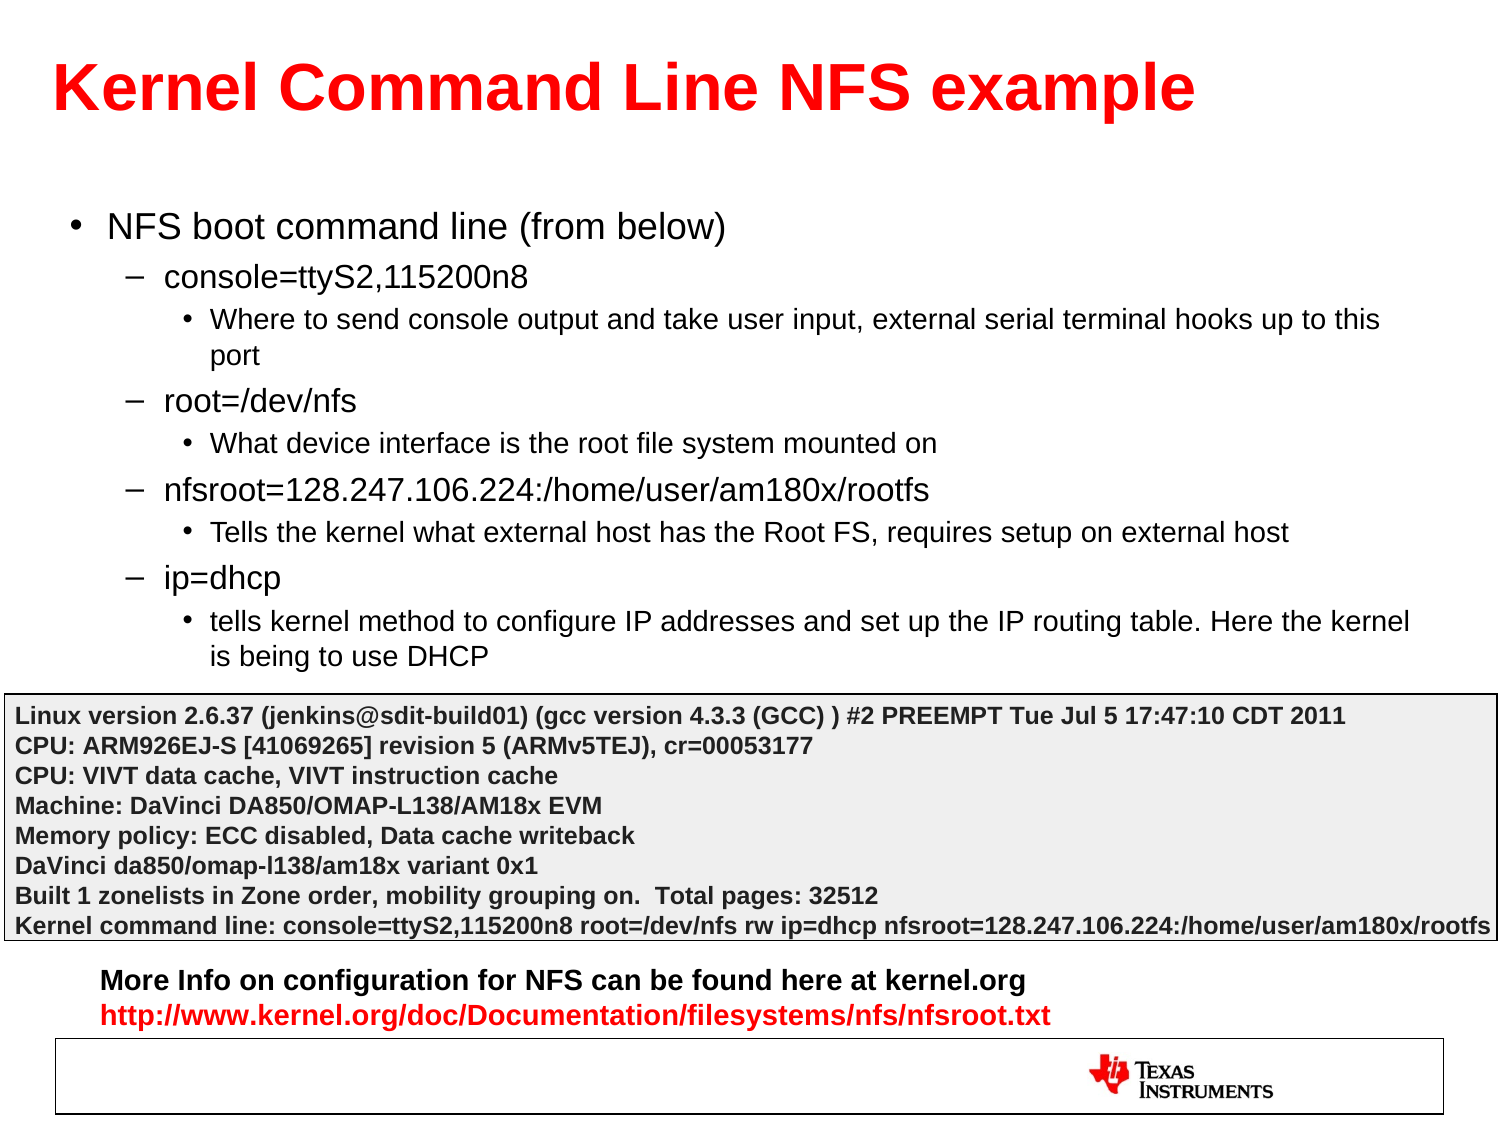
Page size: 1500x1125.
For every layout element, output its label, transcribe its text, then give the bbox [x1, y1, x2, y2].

text_box More Info on configuration for NFS can be found here at kernel.org http://www.kernel.org/doc/Documentation/filesystems/nfs/nfsroot.txt [85, 953, 1067, 1074]
text_box Linux version 2.6.37 (jenkins@sdit-build01) (gcc version 4.3.3 (GCC) ) #2 PREEMPT Tue Jul 5 17:47:10 CDT 2011 CPU: ARM926EJ-S [41069265] revision 5 (ARMv5TEJ), cr=00053177 CPU: VIVT data cache, VIVT instruction cache Machine: DaVinci DA850/OMAP-L138/AM18x EVM Memory policy: ECC disabled, Data cache writeback DaVinci da850/omap-l138/am18x variant 0x1 Built 1 zonelists in Zone order, mobility grouping on. Total pages: 32512 Kernel command line: console=ttyS2,115200n8 root=/dev/nfs rw ip=dhcp nfsroot=128.247.106.224:/home/user/am180x/rootfs [0, 692, 1500, 948]
title Kernel Command Line NFS example [37, 23, 1426, 158]
picture [1087, 1052, 1274, 1099]
list NFS boot command line (from below) console=ttyS2,115200n8 Where to send console output and take user input, external serial terminal hooks up to this port root=/dev/nfs What device interface is the root file system mounted on nfsroot=128.247.106.224:/home/user/am180x/rootfs Tells the kernel what external host has the Root FS, requires setup on external host ip=dhcp tells kernel method to configure IP addresses and set up the IP routing table. Here the kernel is being to use DHCP [54, 194, 1444, 688]
text_box [4, 694, 1497, 941]
